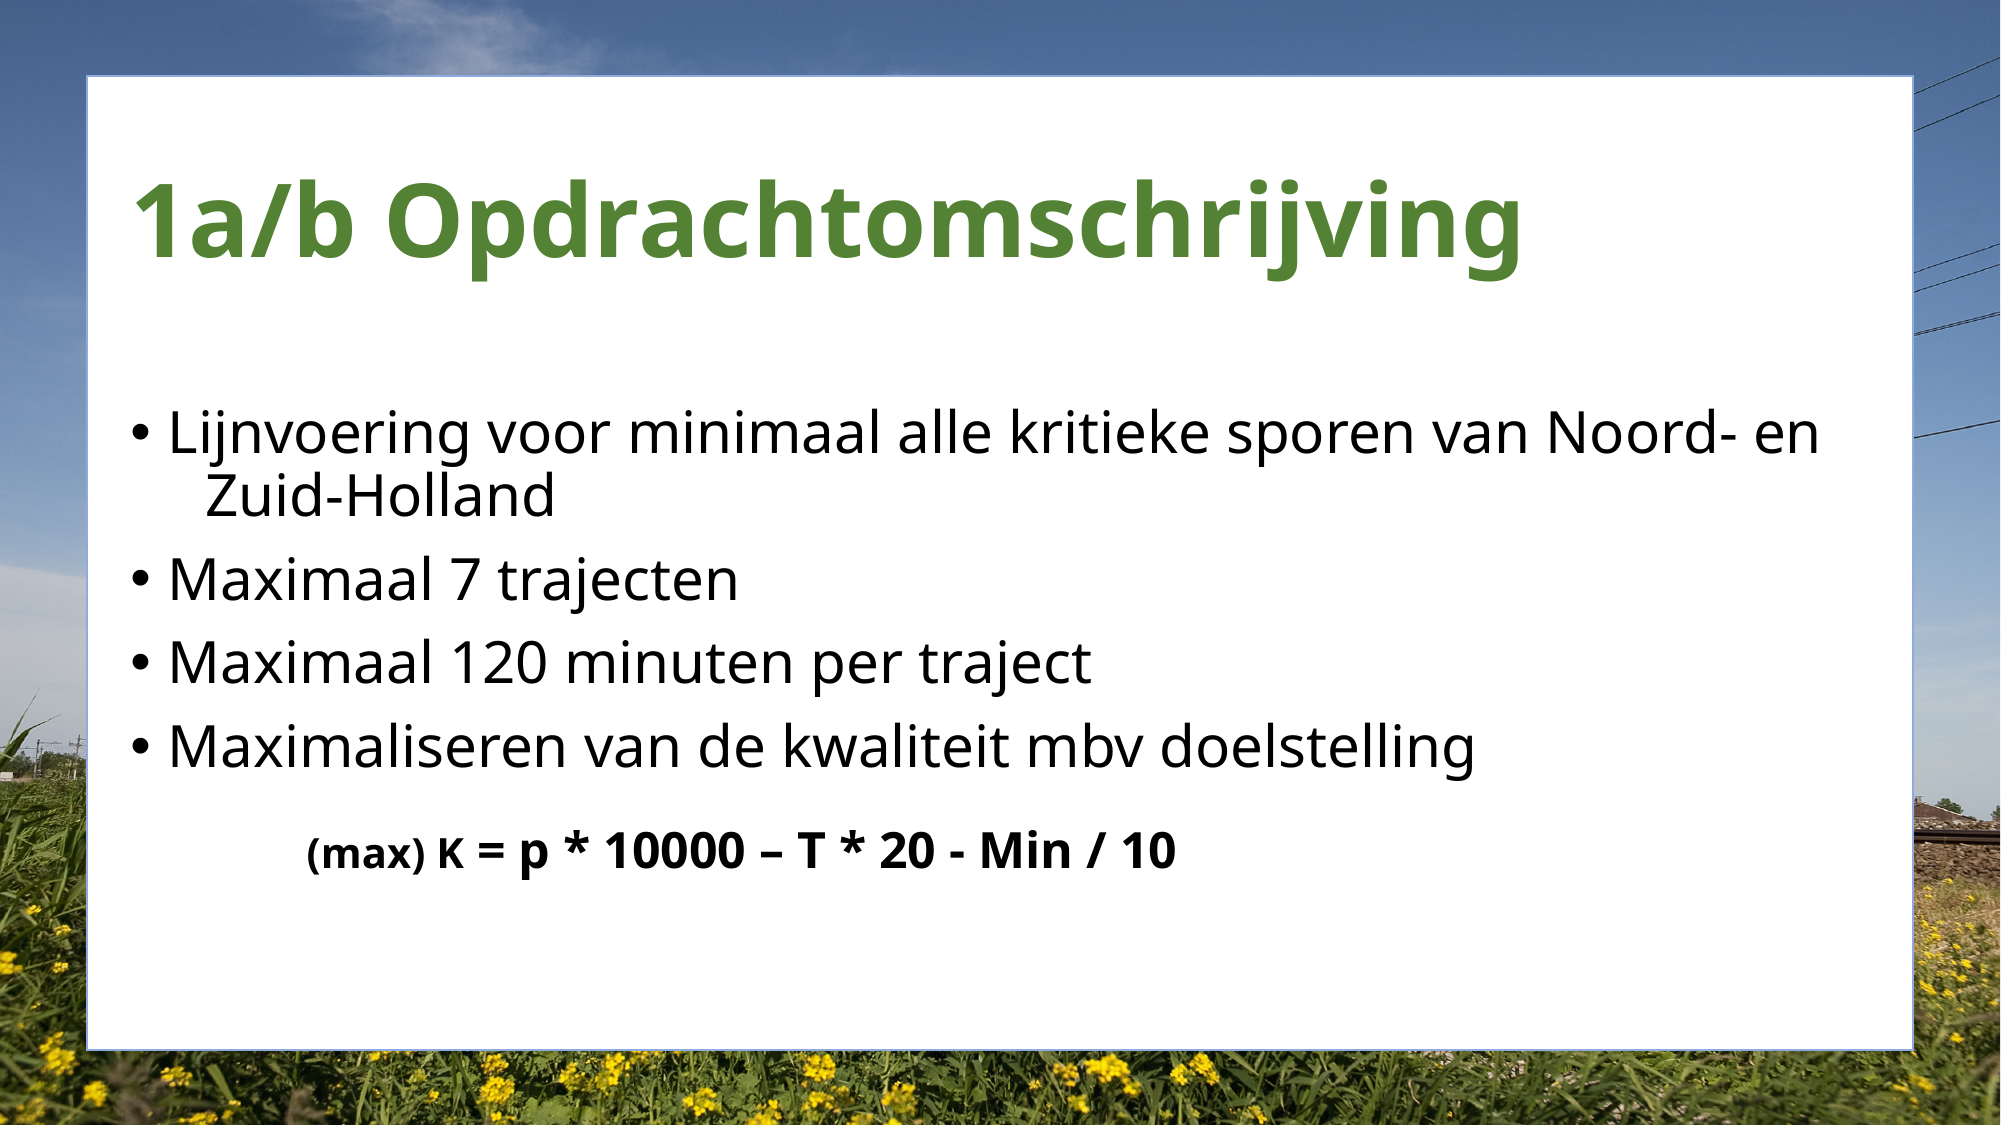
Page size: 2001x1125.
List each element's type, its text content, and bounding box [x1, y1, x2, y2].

text_box [87, 76, 1913, 1050]
text_box (max) K = p * 10000 – T * 20 - Min / 10 [291, 811, 1580, 888]
list Lijnvoering voor minimaal alle kritieke sporen van Noord- en Zuid-Holland Maximaal 7 trajecten Maximaal 120 minuten per traject Maximaliseren van de kwaliteit mbv doelstelling [115, 395, 1913, 1049]
title 1a/b Opdrachtomschrijving [115, 115, 1841, 334]
